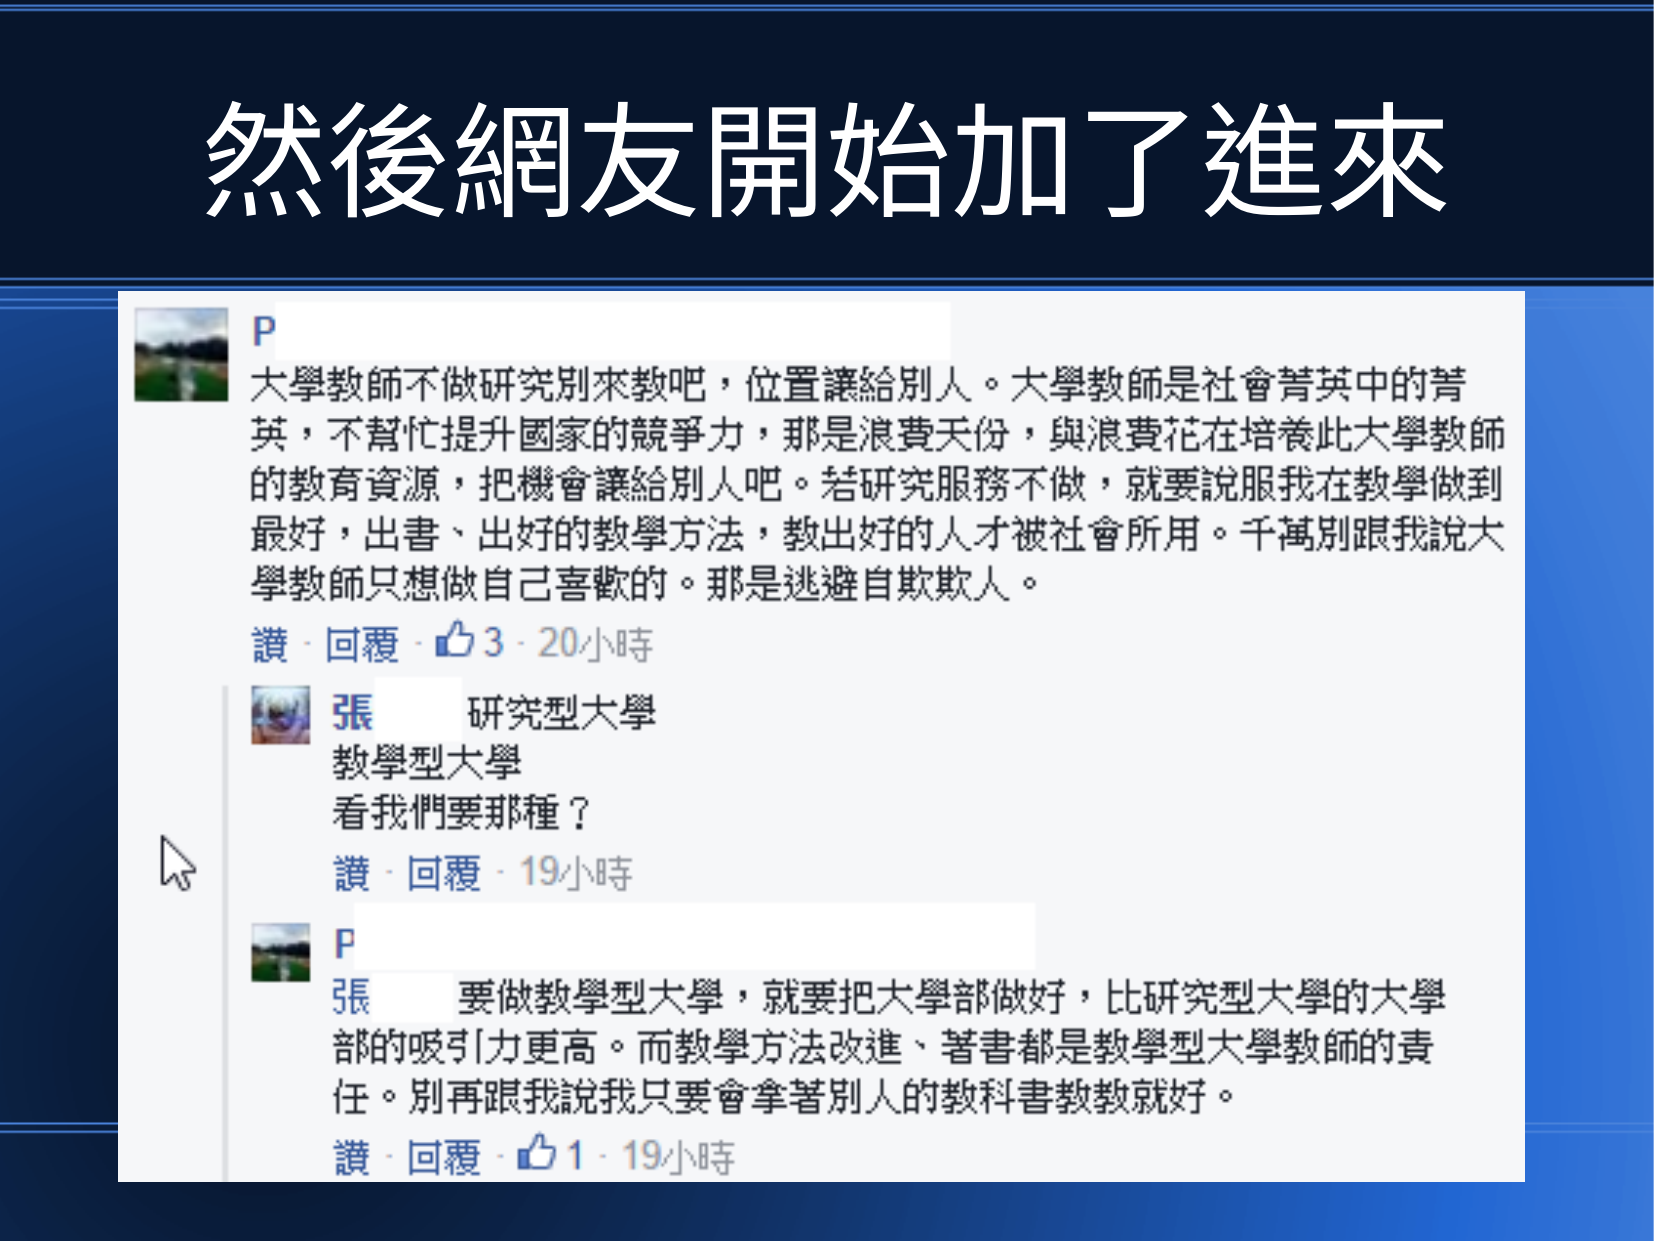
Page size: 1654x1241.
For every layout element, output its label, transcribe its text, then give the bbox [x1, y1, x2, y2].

title 然後網友開始加了進來 [82, 49, 1571, 257]
picture [0, 0, 1654, 1241]
